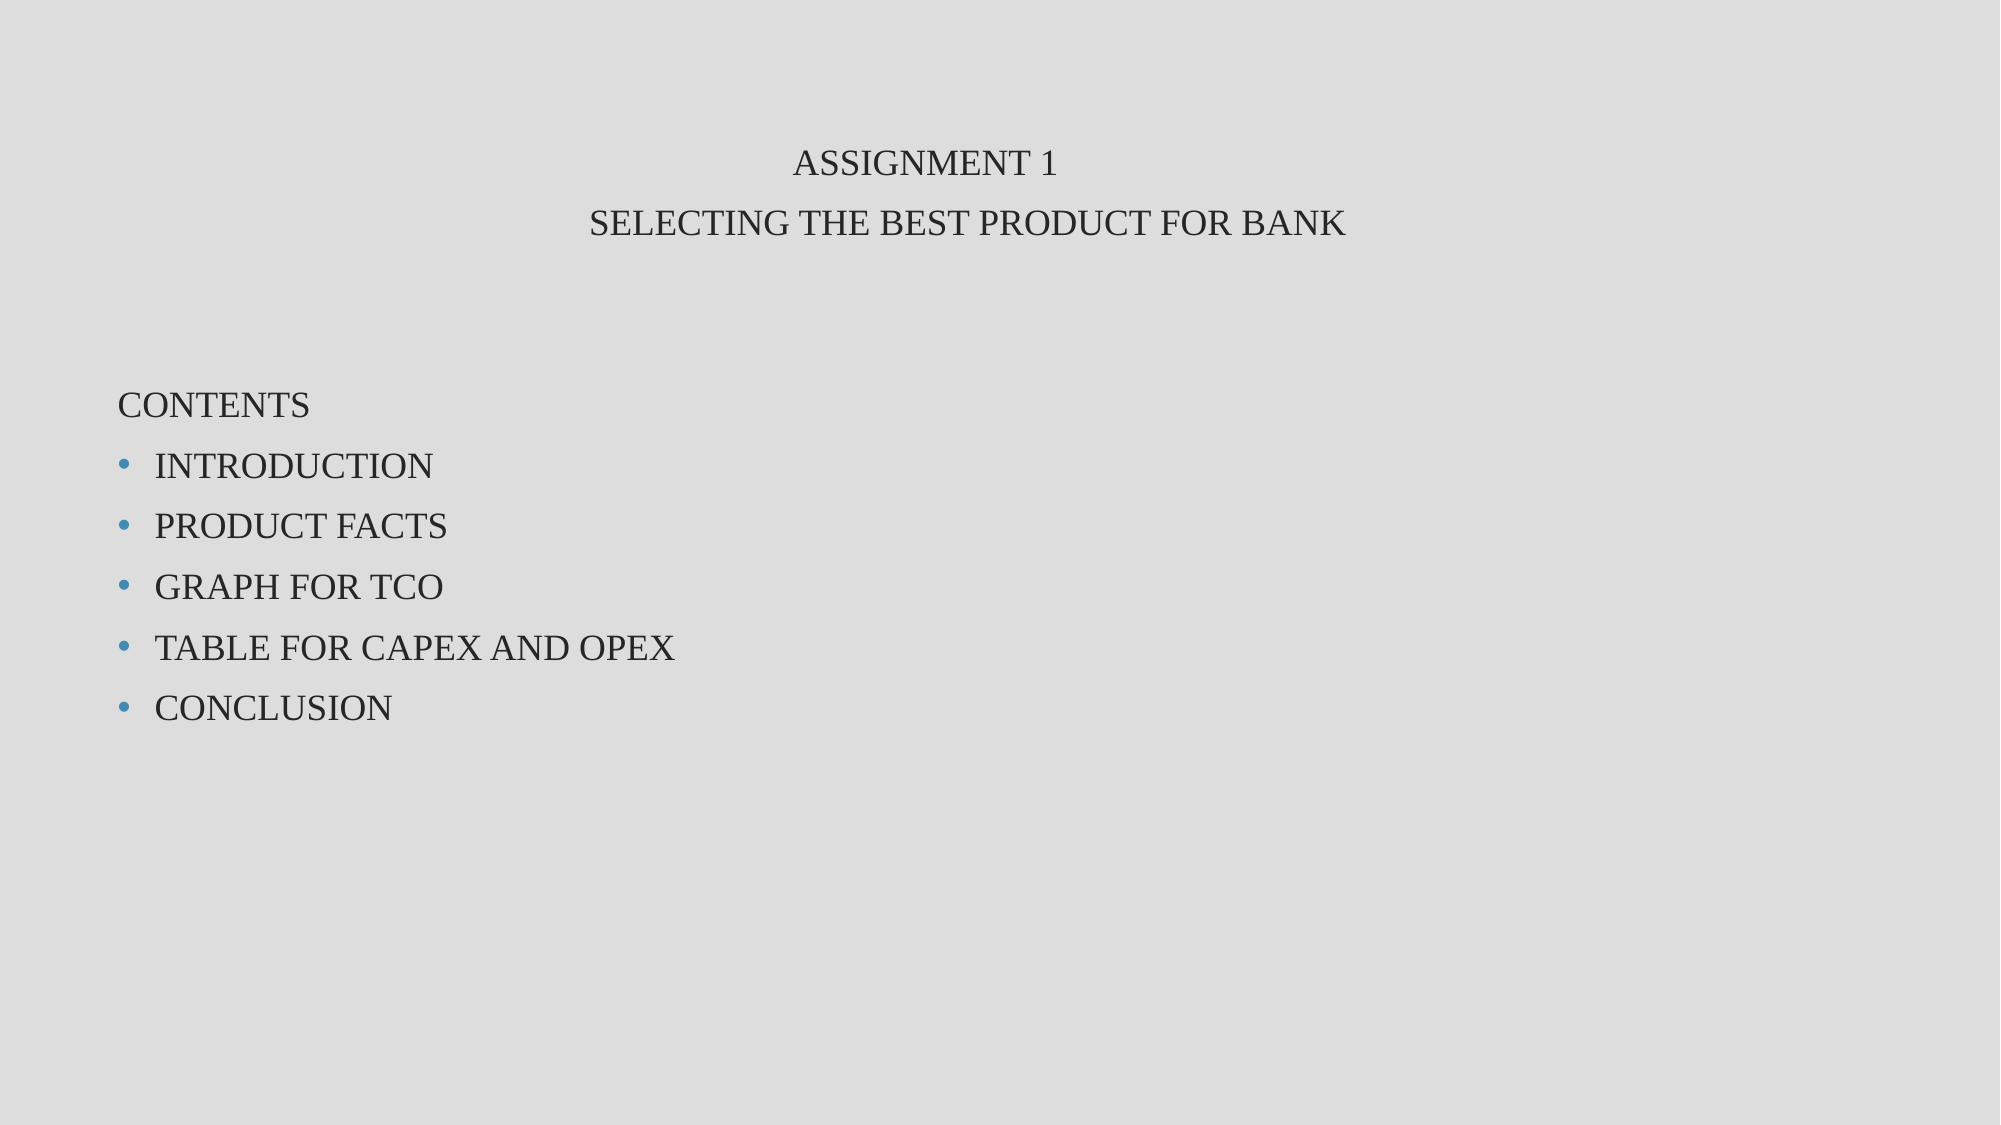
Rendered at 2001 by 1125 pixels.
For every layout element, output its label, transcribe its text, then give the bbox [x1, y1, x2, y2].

list ASSIGNMENT 1 SELECTING THE BEST PRODUCT FOR BANK CONTENTS INTRODUCTION PRODUCT FACTS GRAPH FOR TCO TABLE FOR CAPEX AND OPEX CONCLUSION [102, 75, 1828, 1046]
